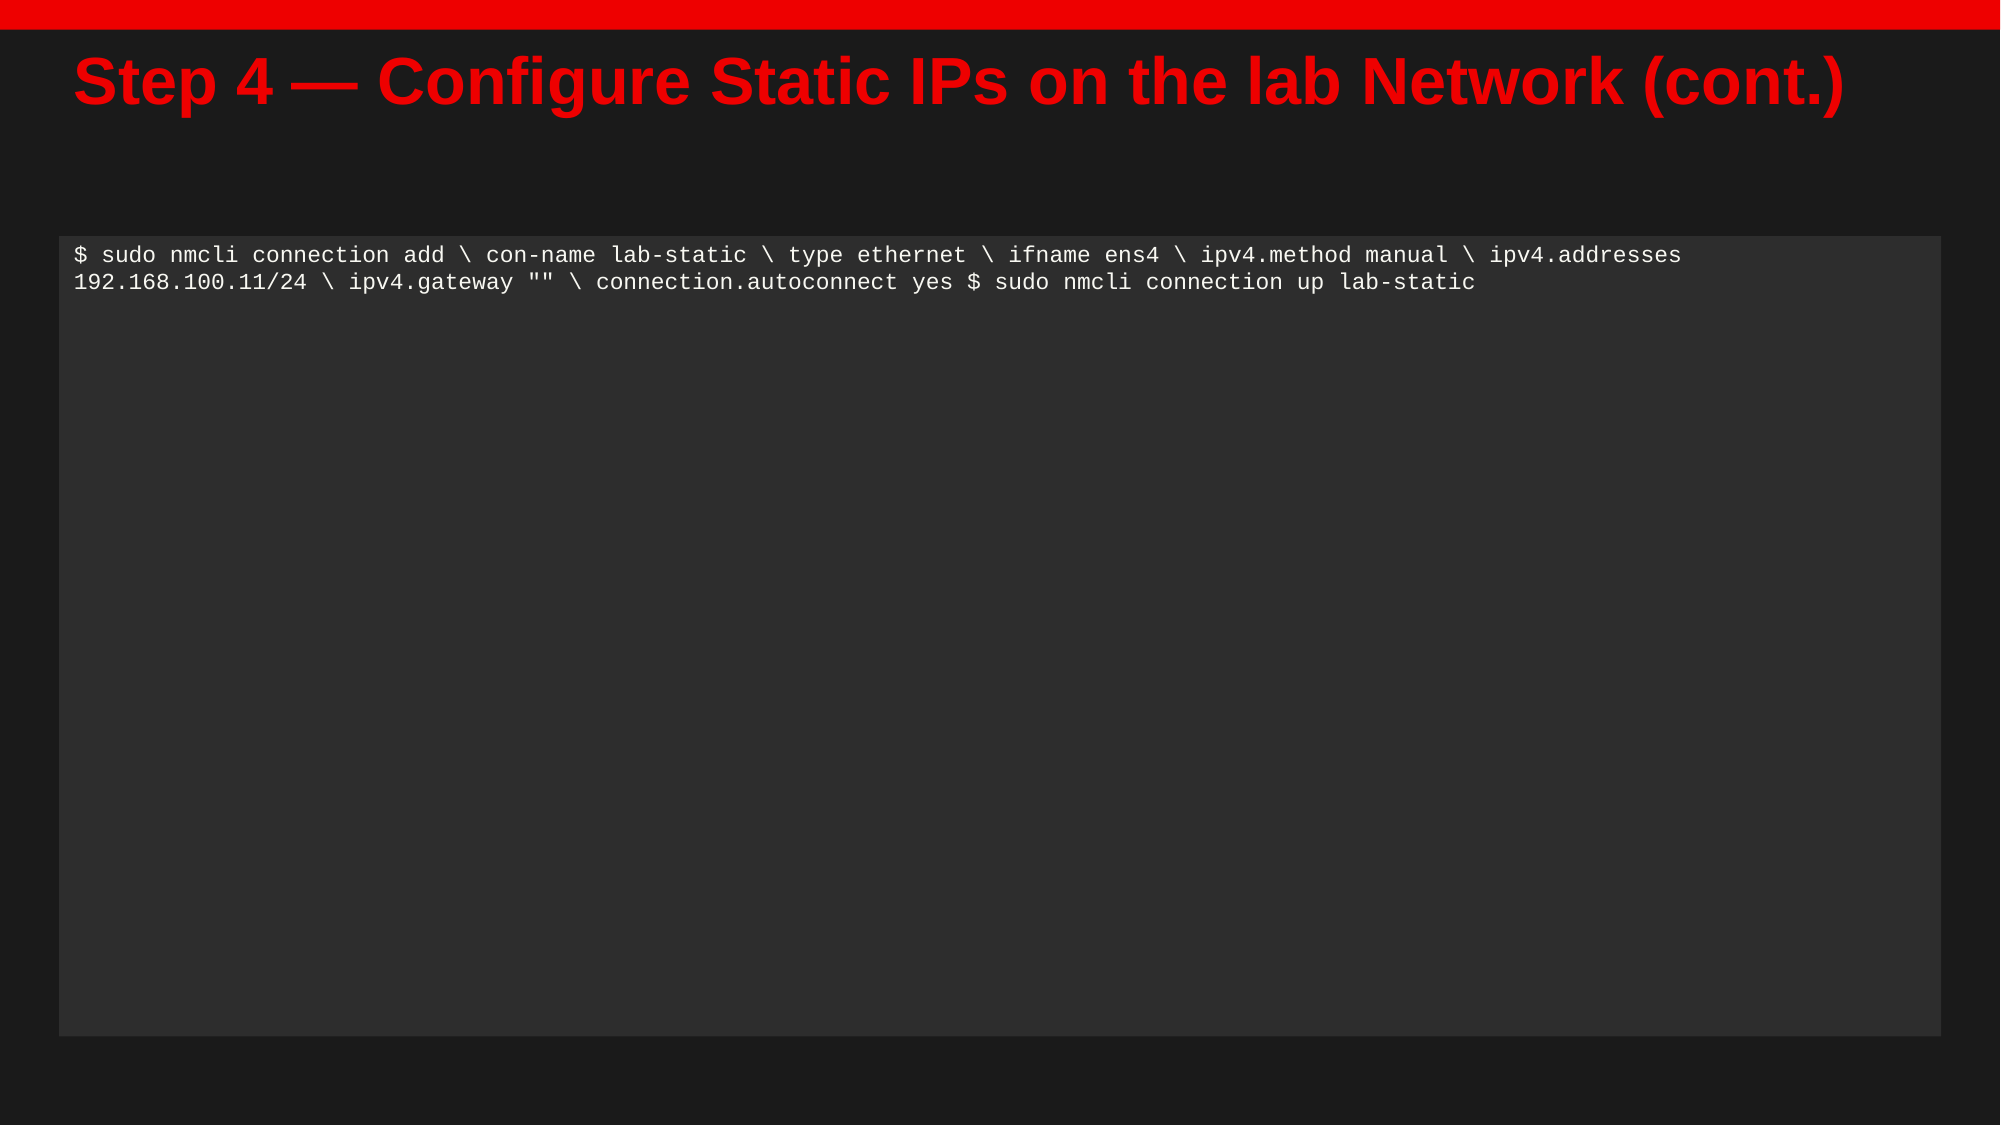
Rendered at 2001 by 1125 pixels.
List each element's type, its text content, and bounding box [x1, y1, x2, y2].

text_box [0, 0, 2001, 30]
text_box Step 4 — Configure Static IPs on the lab Network (cont.) [59, 36, 1942, 208]
text_box $ sudo nmcli connection add \ con-name lab-static \ type ethernet \ ifname ens4 \ ipv4.method manual \ ipv4.addresses 192.168.100.11/24 \ ipv4.gateway "" \ connection.autoconnect yes $ sudo nmcli connection up lab-static [59, 236, 1942, 1037]
